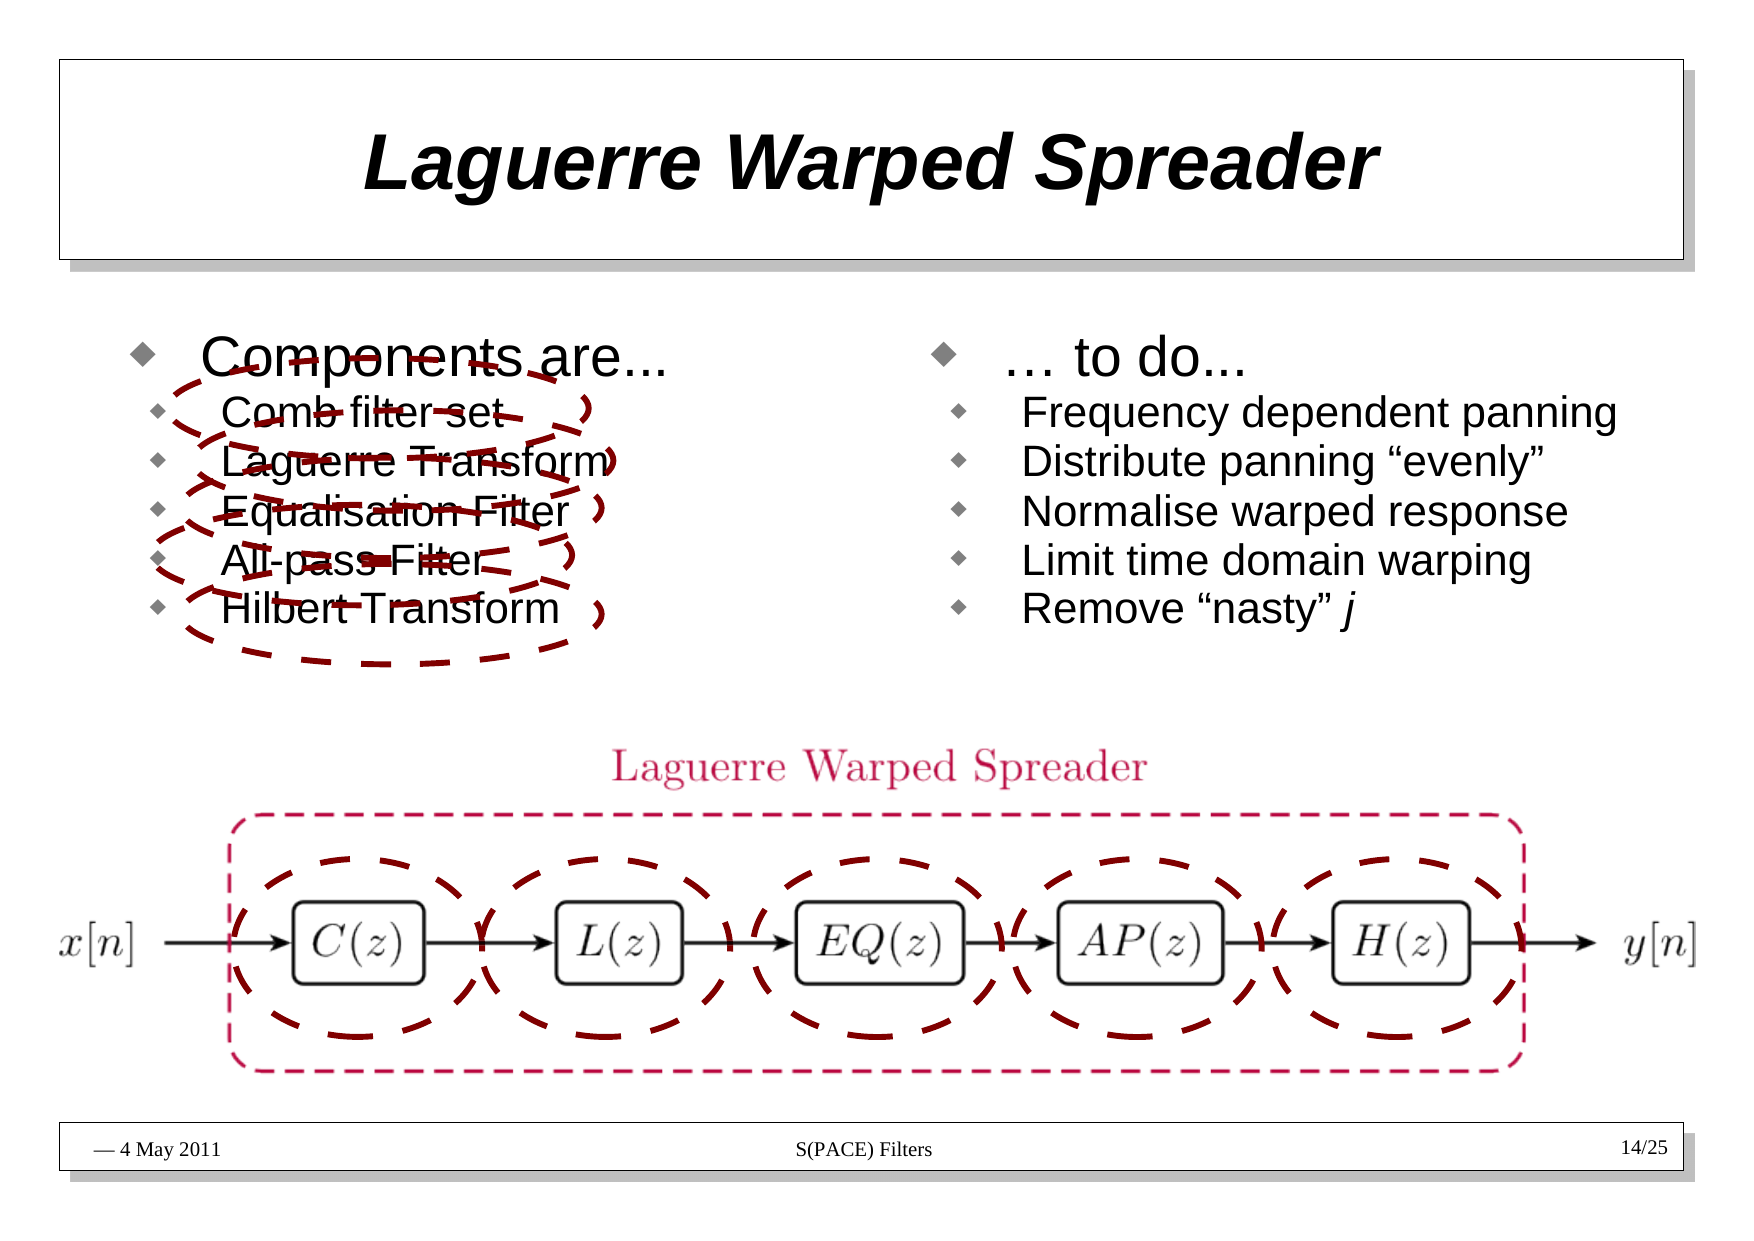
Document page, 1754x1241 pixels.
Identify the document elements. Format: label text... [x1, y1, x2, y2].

title Laguerre Warped Spreader [59, 59, 1684, 266]
picture [59, 747, 1696, 1075]
list Components are... Comb filter set Laguerre Transform Equalisation Filter All-pass Filter Hilbert Transform [118, 324, 881, 747]
list … to do... Frequency dependent panning Distribute panning “evenly” Normalise warped response Limit time domain warping Remove “nasty” j [918, 324, 1682, 747]
